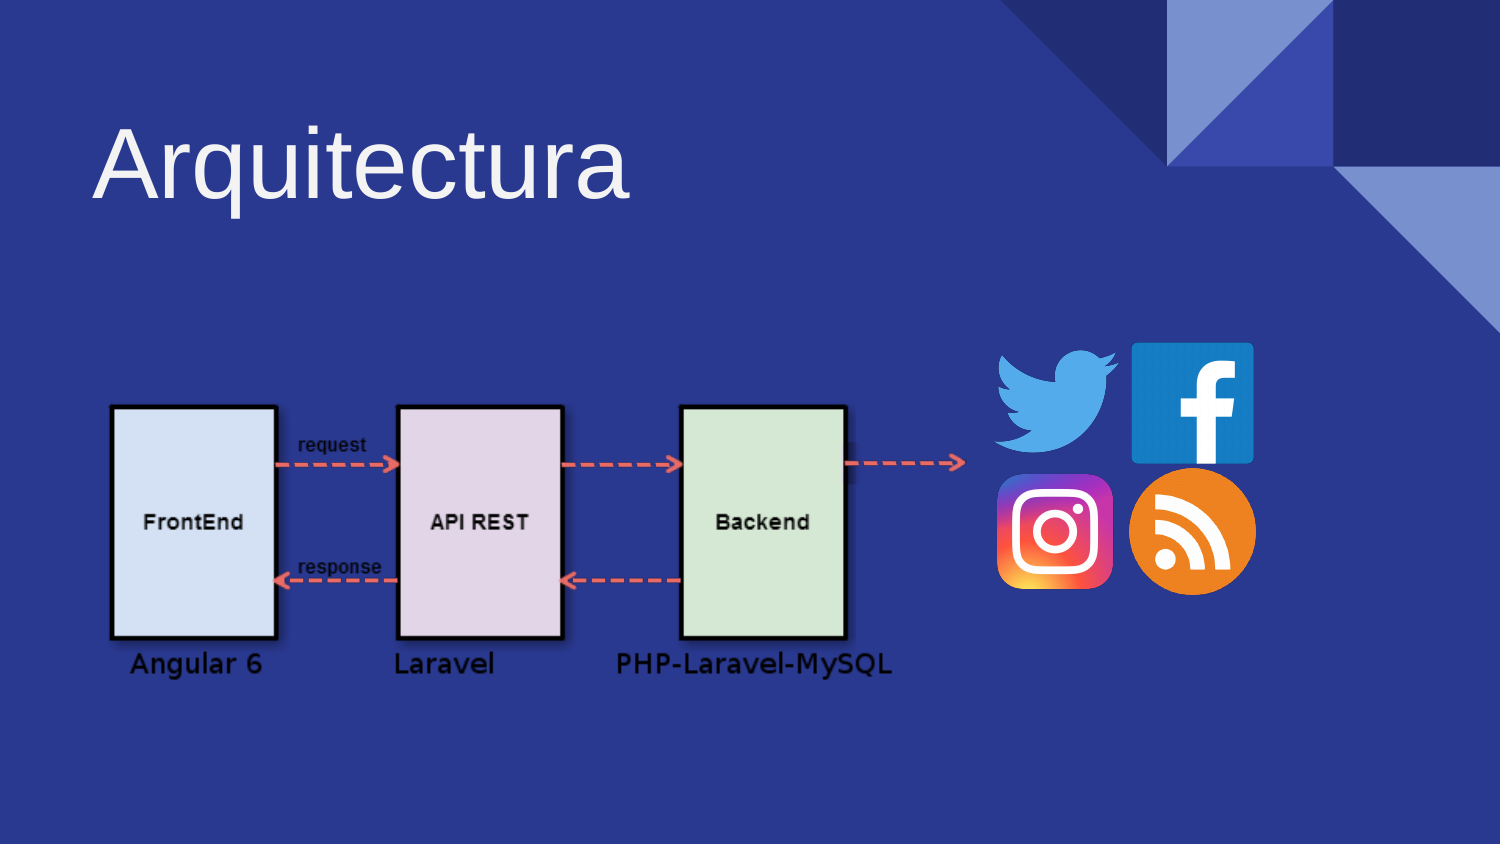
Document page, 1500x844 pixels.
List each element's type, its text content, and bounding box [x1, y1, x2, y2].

text_box Arquitectura [204, 151, 231, 192]
text_box Arquitectura [77, 83, 753, 210]
picture [99, 297, 1256, 767]
